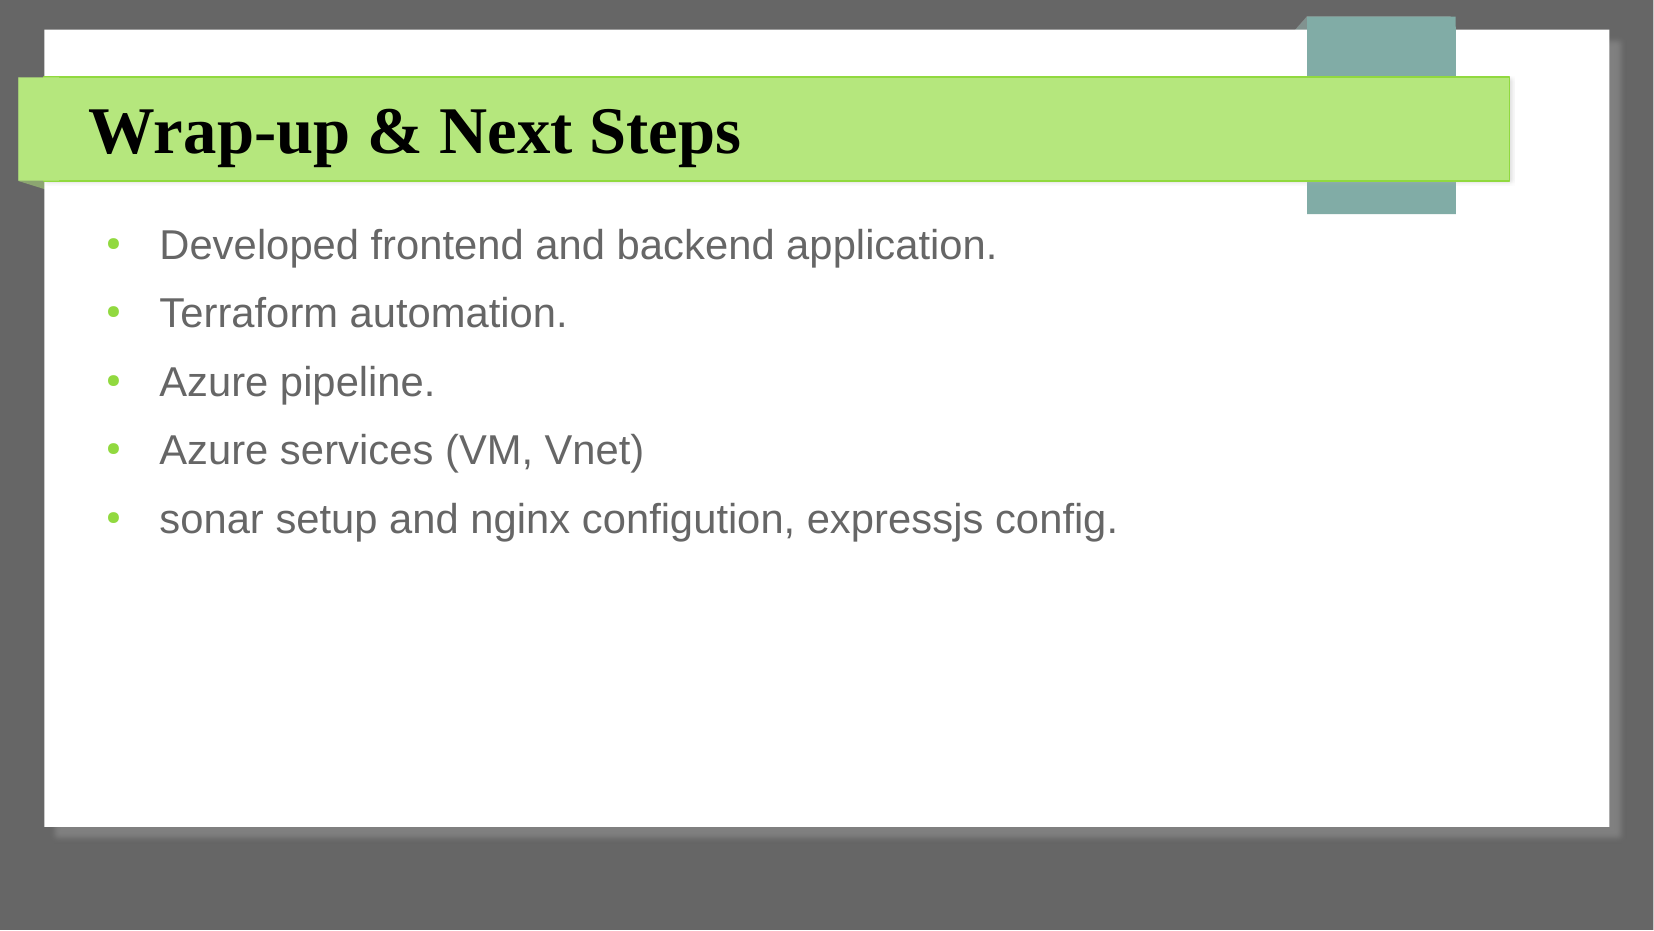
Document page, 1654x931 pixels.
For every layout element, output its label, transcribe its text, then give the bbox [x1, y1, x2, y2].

list Developed frontend and backend application. Terraform automation. Azure pipeline. Azure services (VM, Vnet) sonar setup and nginx configution, expressjs config. [88, 221, 1565, 813]
title Wrap-up & Next Steps [88, 73, 1506, 178]
